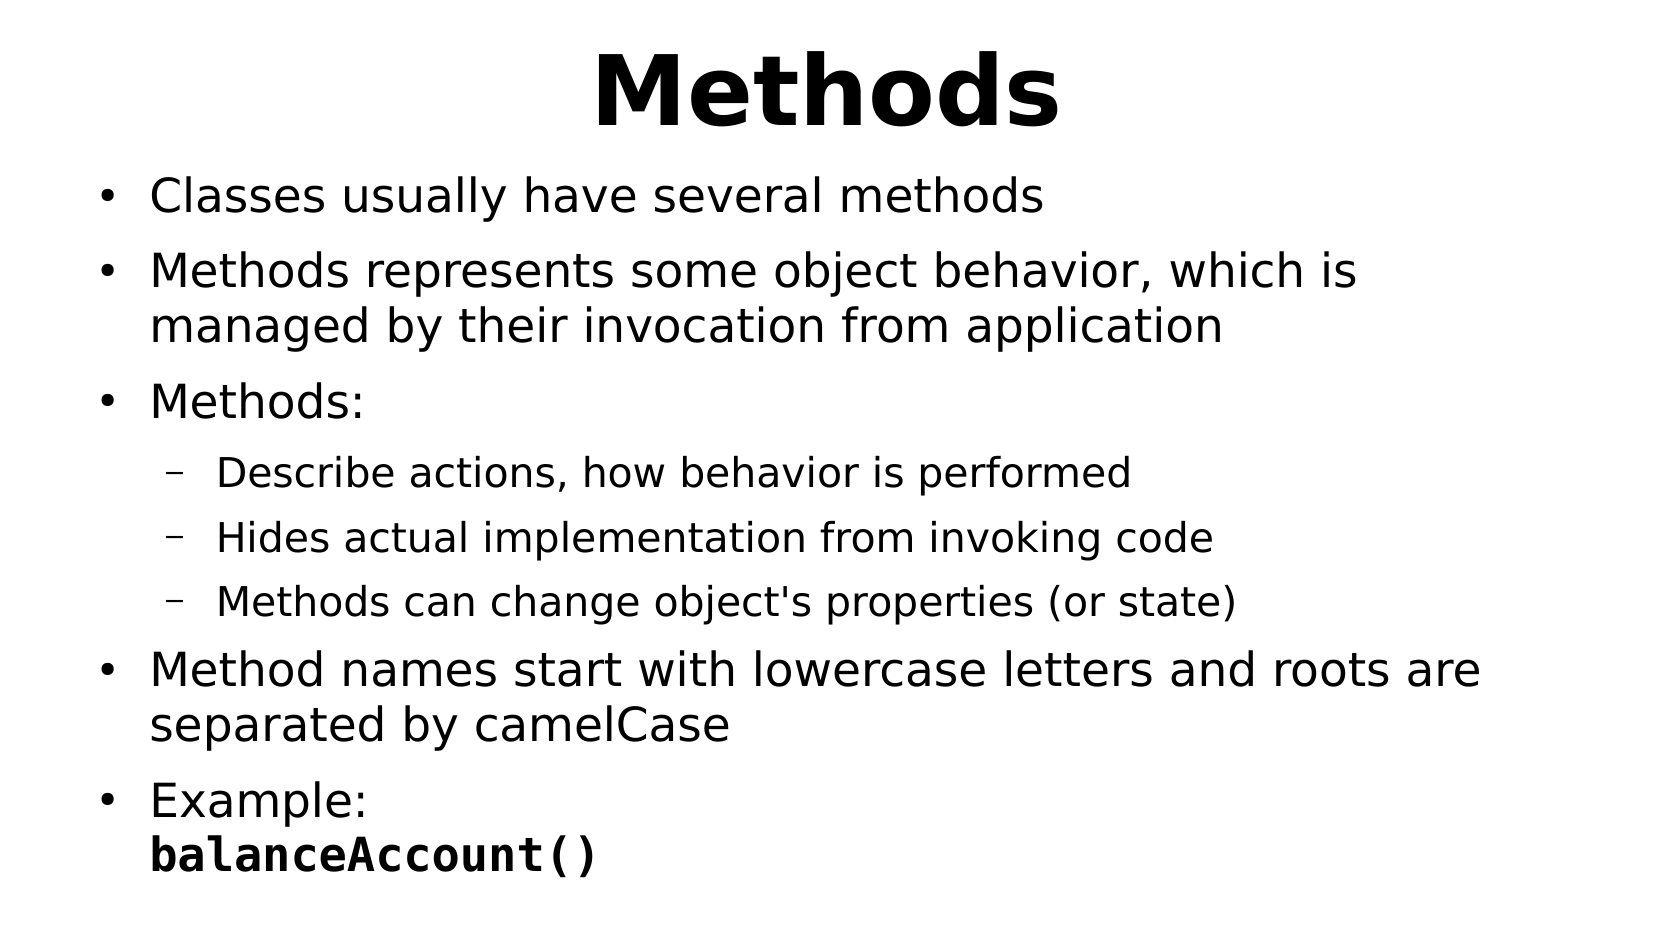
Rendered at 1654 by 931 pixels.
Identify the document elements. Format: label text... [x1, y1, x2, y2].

list Classes usually have several methods Methods represents some object behavior, which is managed by their invocation from application Methods: Describe actions, how behavior is performed Hides actual implementation from invoking code Methods can change object's properties (or state) Method names start with lowercase letters and roots are separated by camelCase Example: balanceAccount() [82, 168, 1538, 889]
title Methods [82, 34, 1571, 149]
